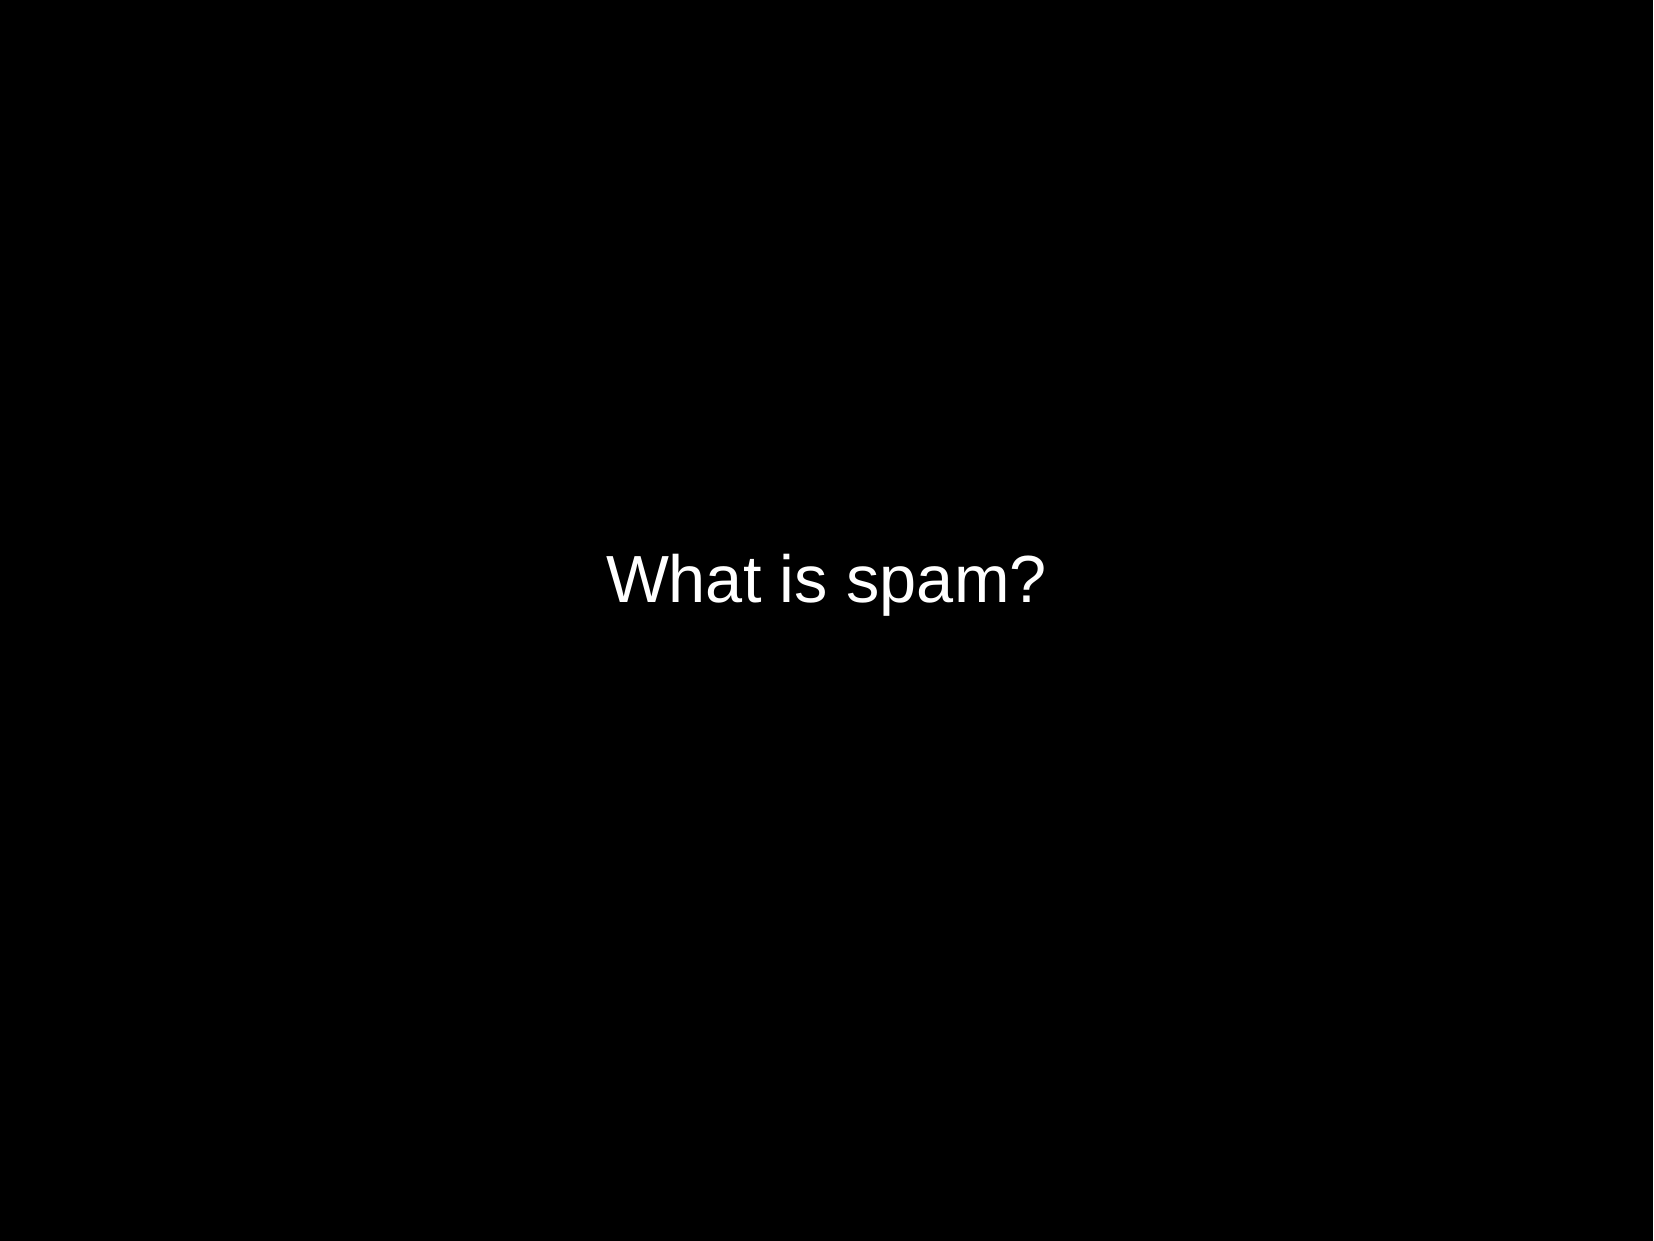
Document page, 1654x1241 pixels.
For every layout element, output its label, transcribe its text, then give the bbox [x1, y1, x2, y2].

subtitle What is spam? [82, 56, 1571, 1102]
